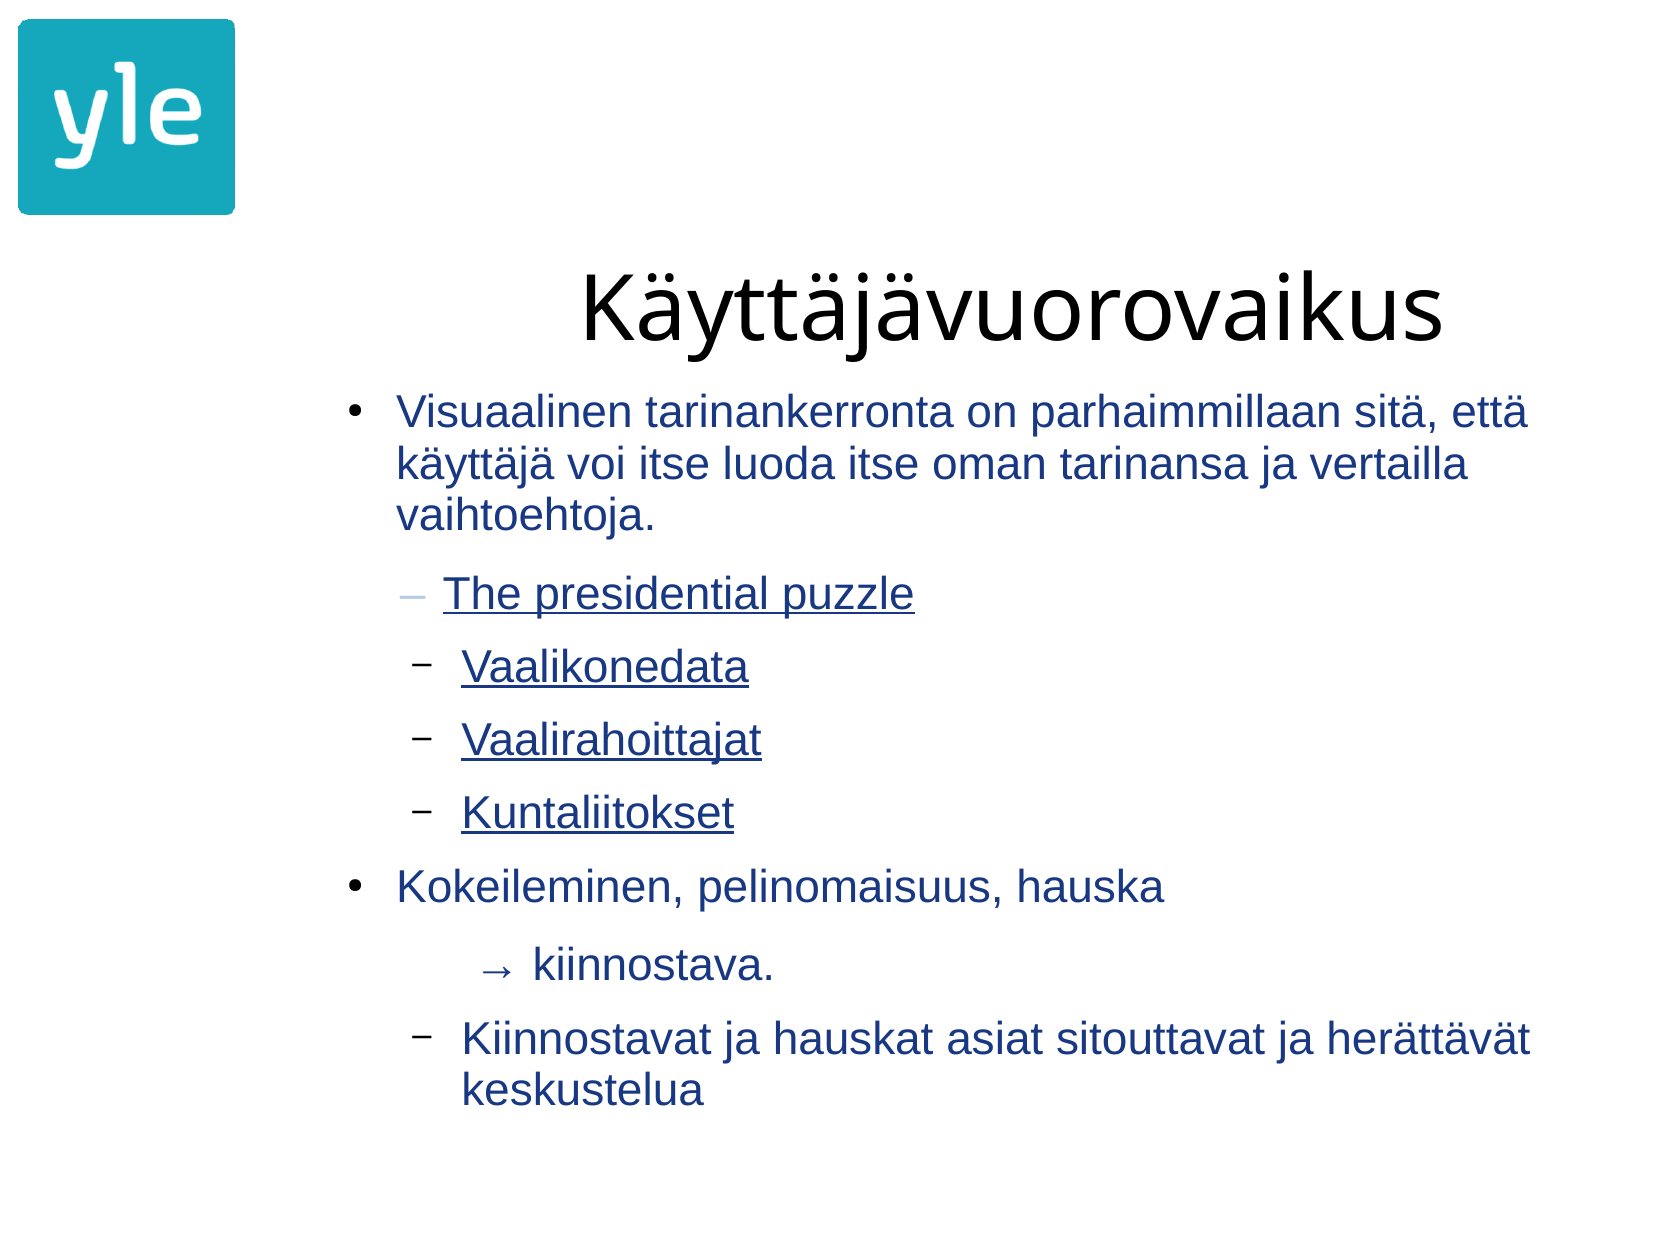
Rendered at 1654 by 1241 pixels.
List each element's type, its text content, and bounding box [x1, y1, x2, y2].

title Käyttäjävuorovaikus [351, 254, 1654, 357]
picture [18, 19, 235, 215]
list Visuaalinen tarinankerronta on parhaimmillaan sitä, että käyttäjä voi itse luoda itse oman tarinansa ja vertailla vaihtoehtoja. The presidential puzzle Vaalikonedata Vaalirahoittajat Kuntaliitokset Kokeileminen, pelinomaisuus, hauska → kiinnostava. Kiinnostavat ja hauskat asiat sitouttavat ja herättävät keskustelua [330, 385, 1627, 1117]
